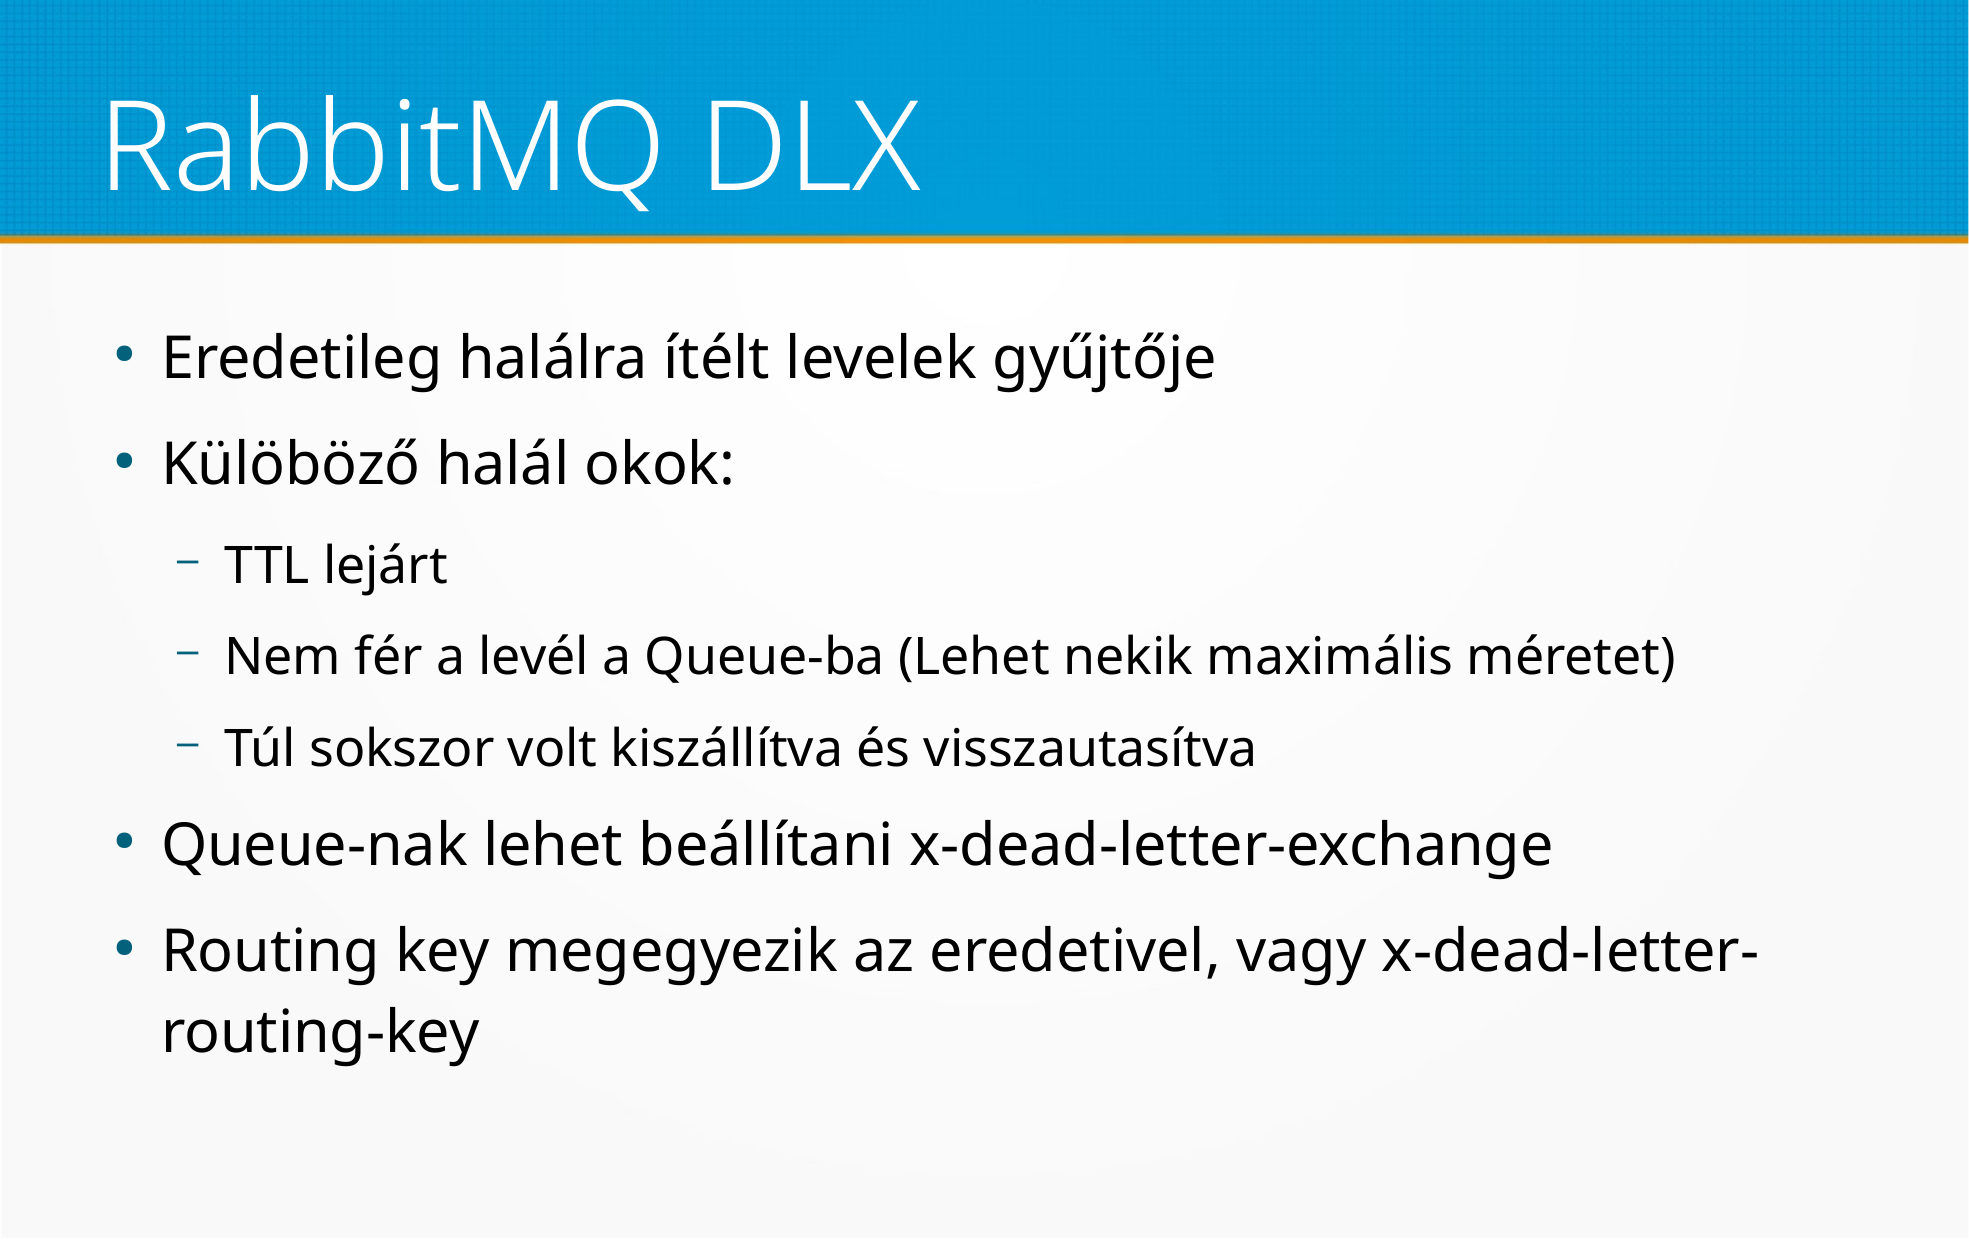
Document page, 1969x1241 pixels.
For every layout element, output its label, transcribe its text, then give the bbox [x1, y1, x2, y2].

title RabbitMQ DLX [98, 19, 1870, 227]
list Eredetileg halálra ítélt levelek gyűjtője Külöböző halál okok: TTL lejárt Nem fér a levél a Queue-ba (Lehet nekik maximális méretet) Túl sokszor volt kiszállítva és visszautasítva Queue-nak lehet beállítani x-dead-letter-exchange Routing key megegyezik az eredetivel, vagy x-dead-letter-routing-key [98, 315, 1861, 1081]
picture [0, 233, 1969, 1241]
